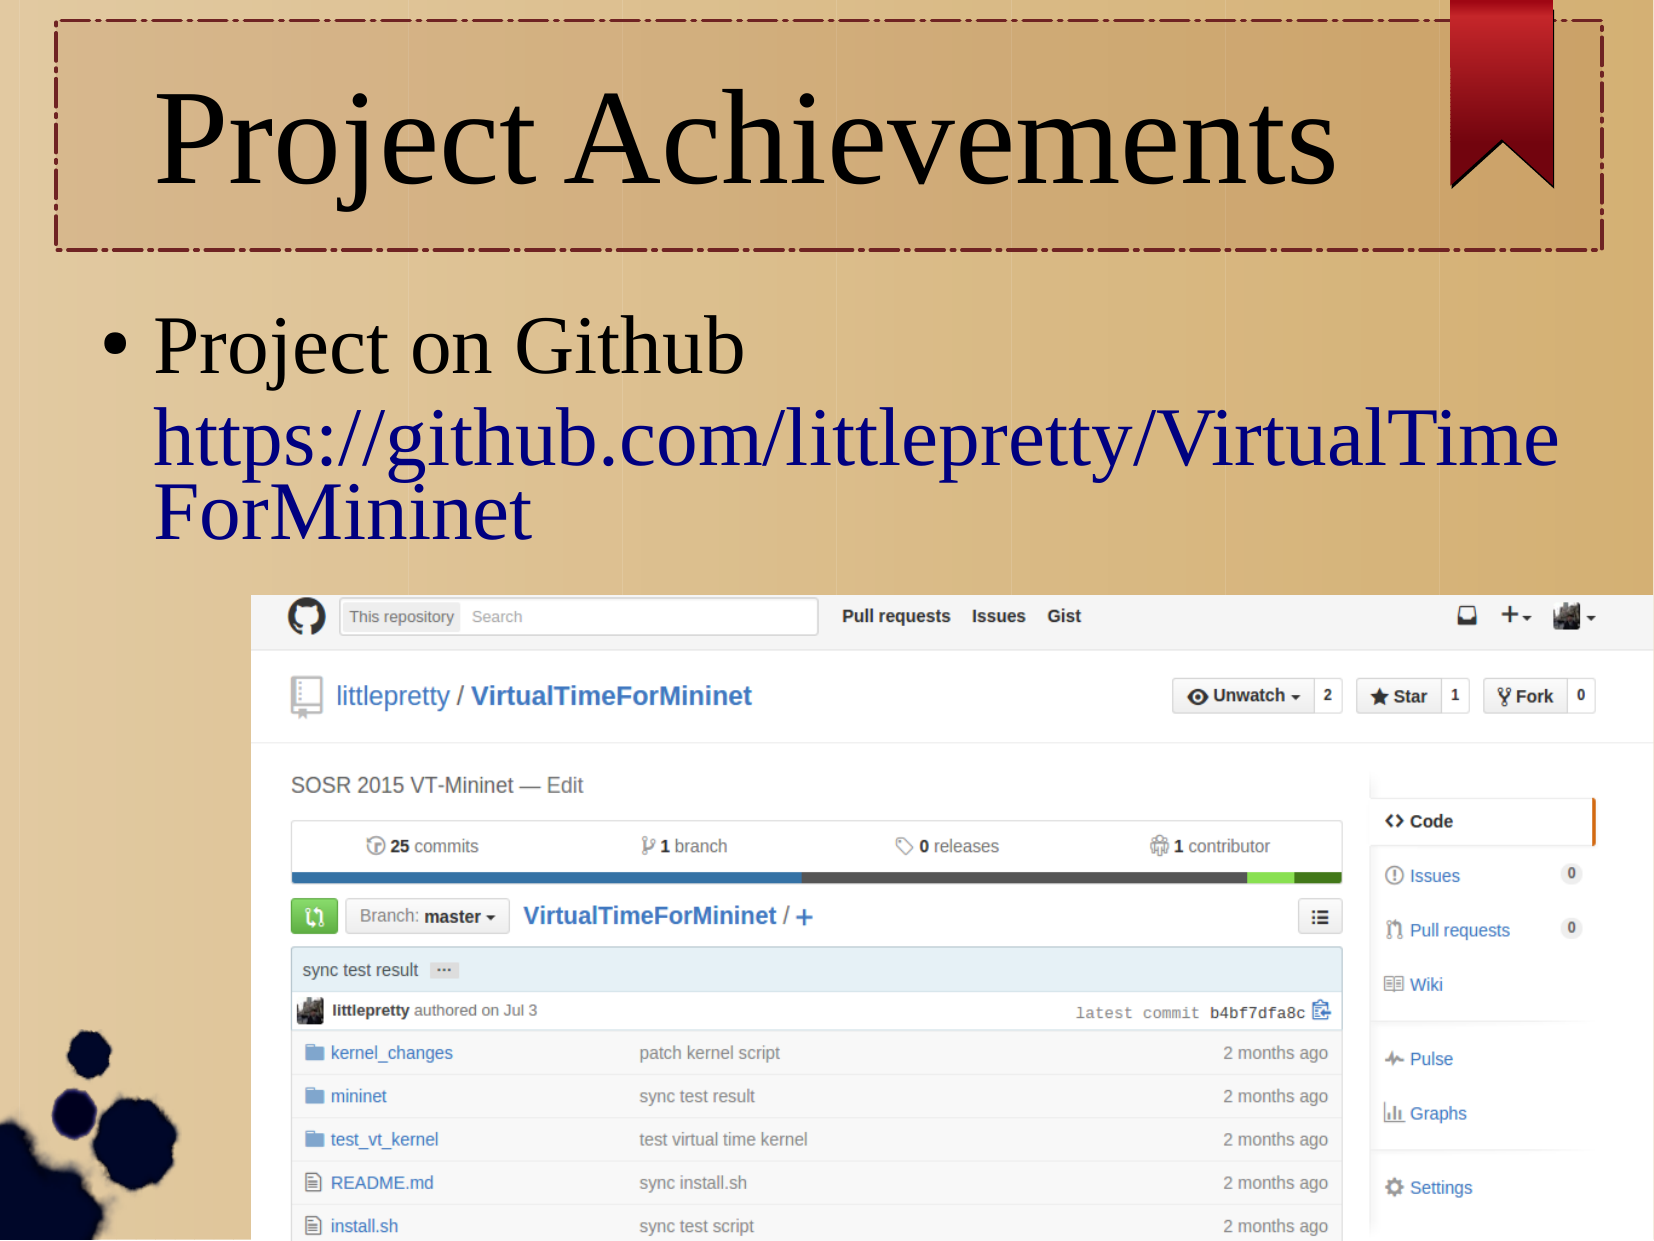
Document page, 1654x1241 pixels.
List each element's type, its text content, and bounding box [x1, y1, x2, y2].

picture [251, 595, 1654, 1241]
list Project on Github https://github.com/littlepretty/VirtualTimeForMininet [82, 299, 1576, 1019]
title Project Achievements [82, 47, 1412, 229]
